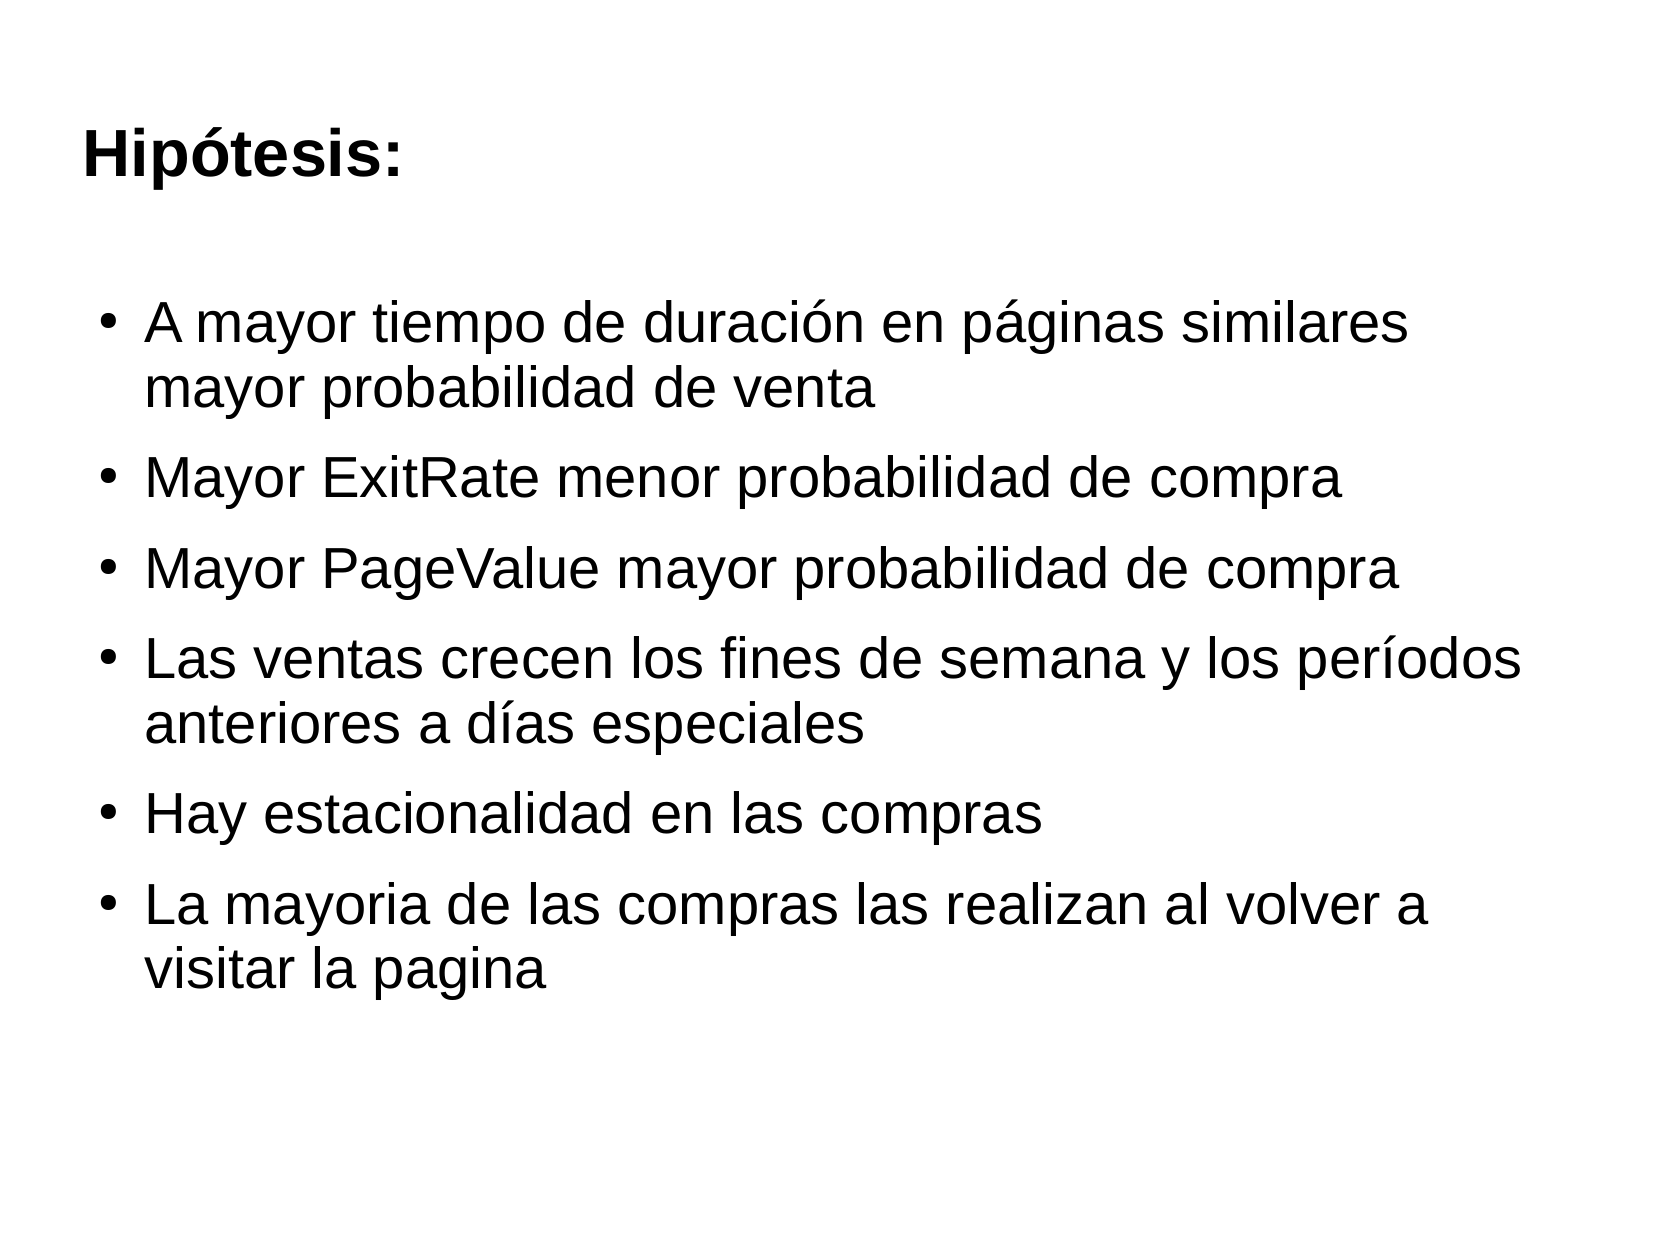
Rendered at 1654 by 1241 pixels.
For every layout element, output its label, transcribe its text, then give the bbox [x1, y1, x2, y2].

list A mayor tiempo de duración en páginas similares mayor probabilidad de venta Mayor ExitRate menor probabilidad de compra Mayor PageValue mayor probabilidad de compra Las ventas crecen los fines de semana y los períodos anteriores a días especiales Hay estacionalidad en las compras La mayoria de las compras las realizan al volver a visitar la pagina [82, 290, 1571, 1010]
title Hipótesis: [82, 49, 1571, 257]
